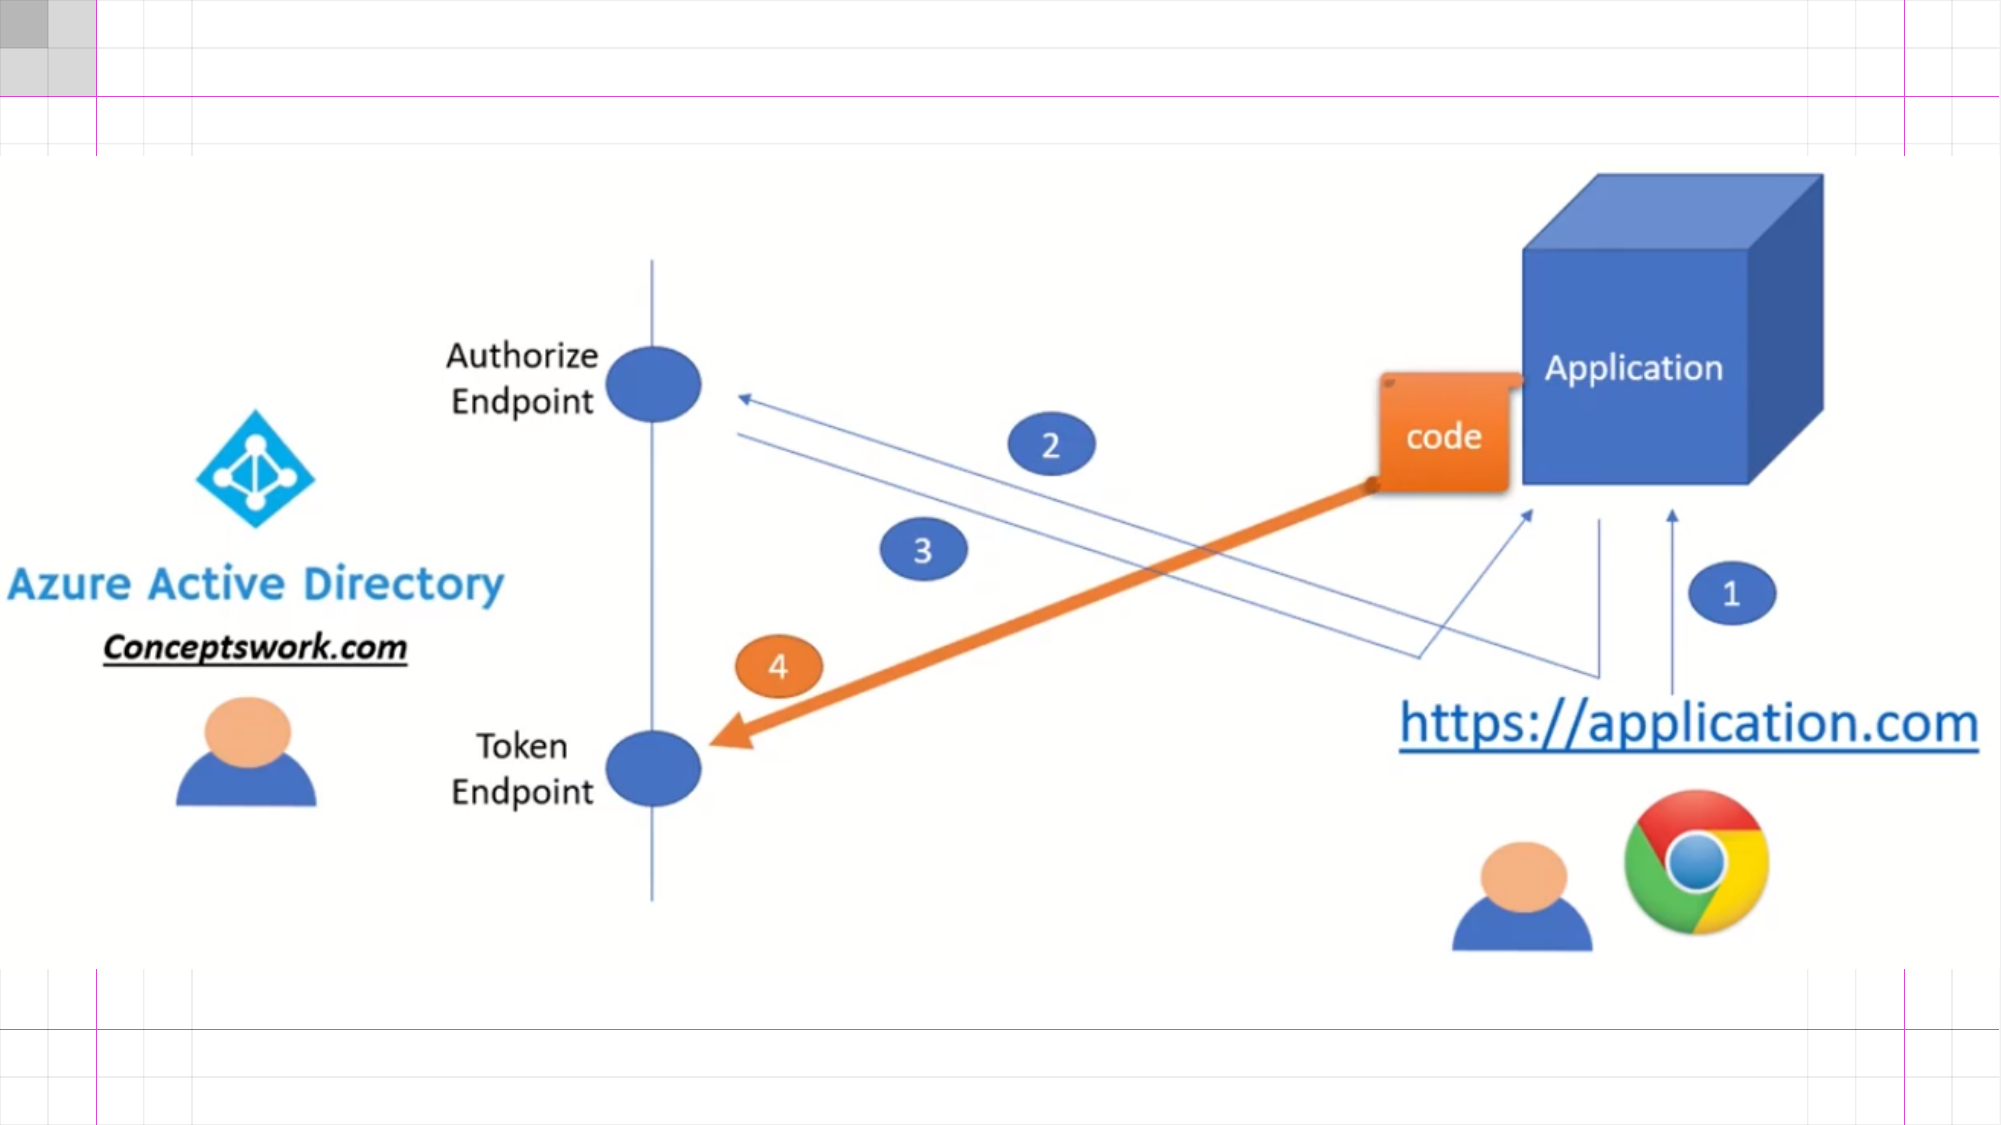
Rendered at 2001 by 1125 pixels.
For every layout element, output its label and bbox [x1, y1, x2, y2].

picture [0, 156, 2000, 969]
